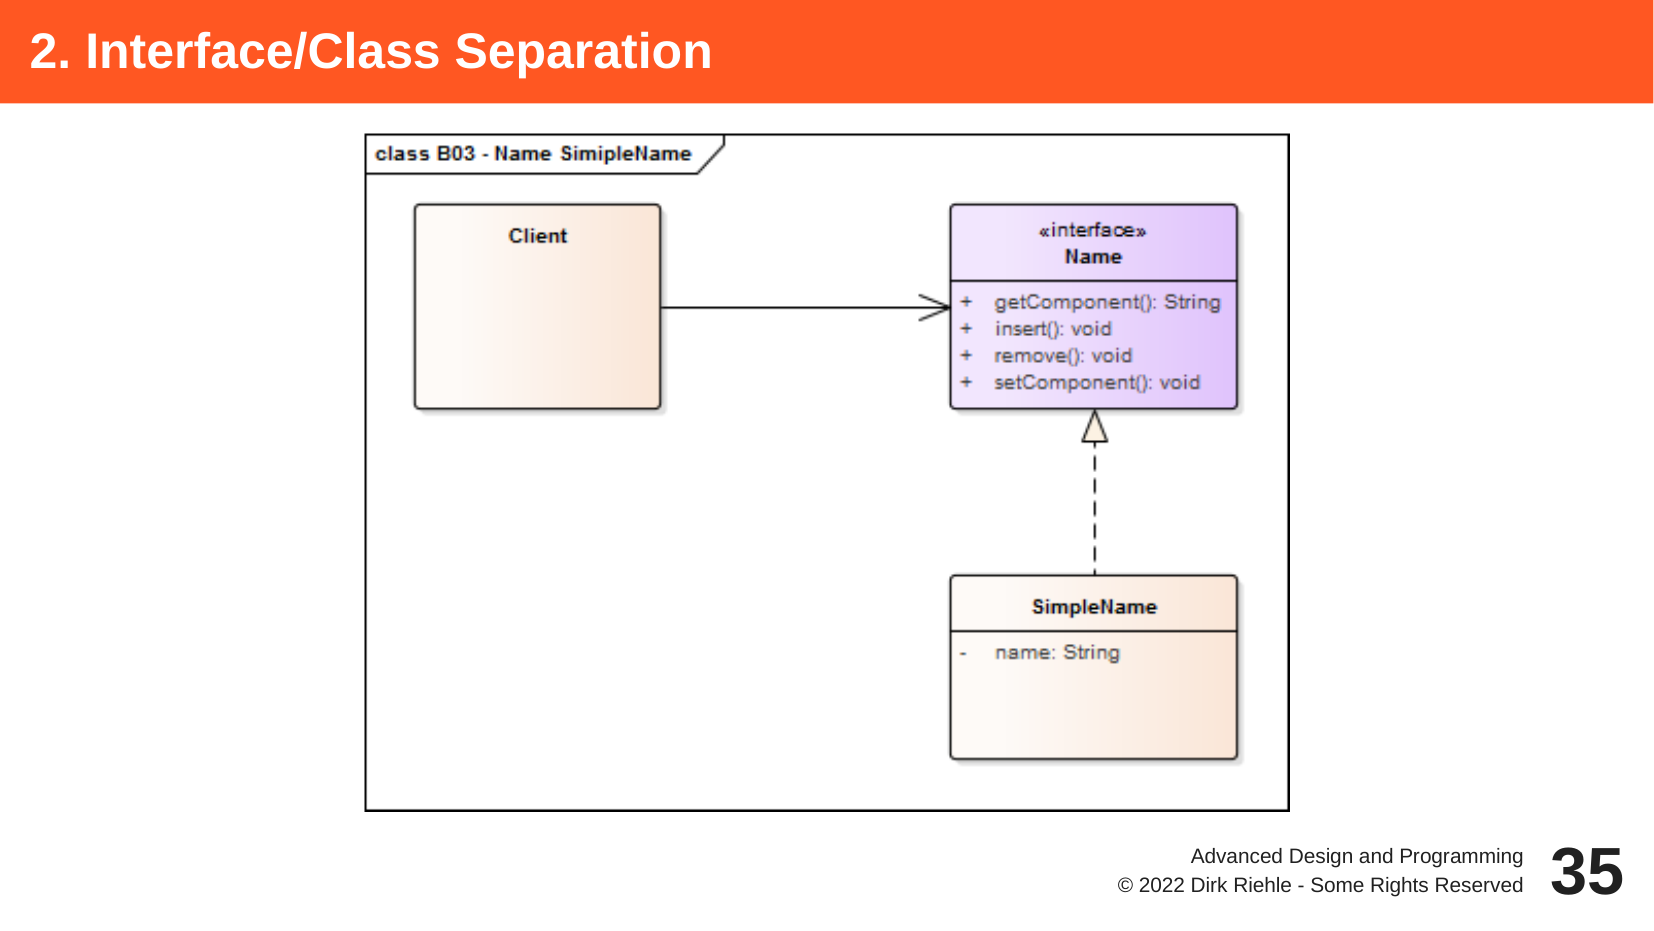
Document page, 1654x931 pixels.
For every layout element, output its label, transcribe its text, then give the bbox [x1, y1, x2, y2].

title 2. Interface/Class Separation [0, 0, 1654, 104]
picture [363, 132, 1290, 813]
